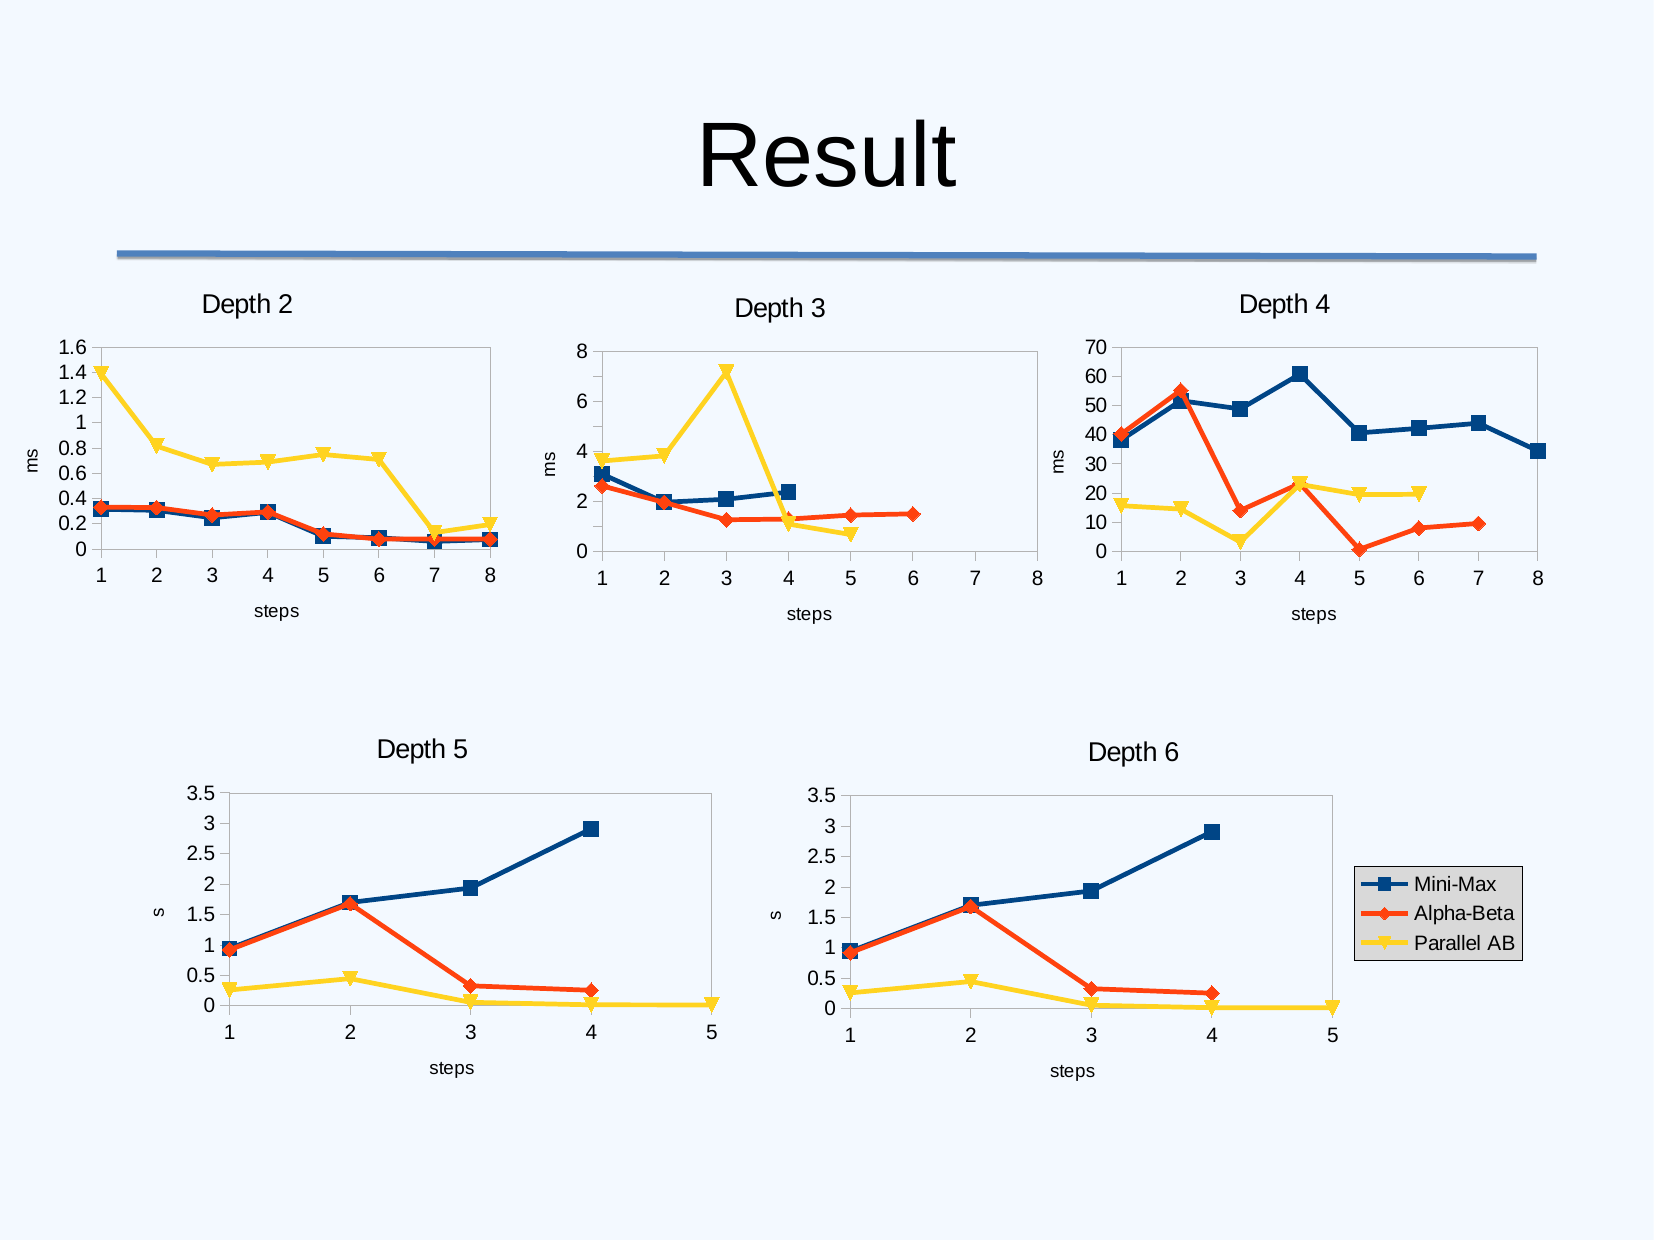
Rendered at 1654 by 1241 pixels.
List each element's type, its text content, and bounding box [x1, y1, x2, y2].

chart [114, 711, 730, 1111]
text_box Result [82, 46, 1571, 254]
chart [0, 265, 1555, 656]
chart [731, 714, 1536, 1113]
